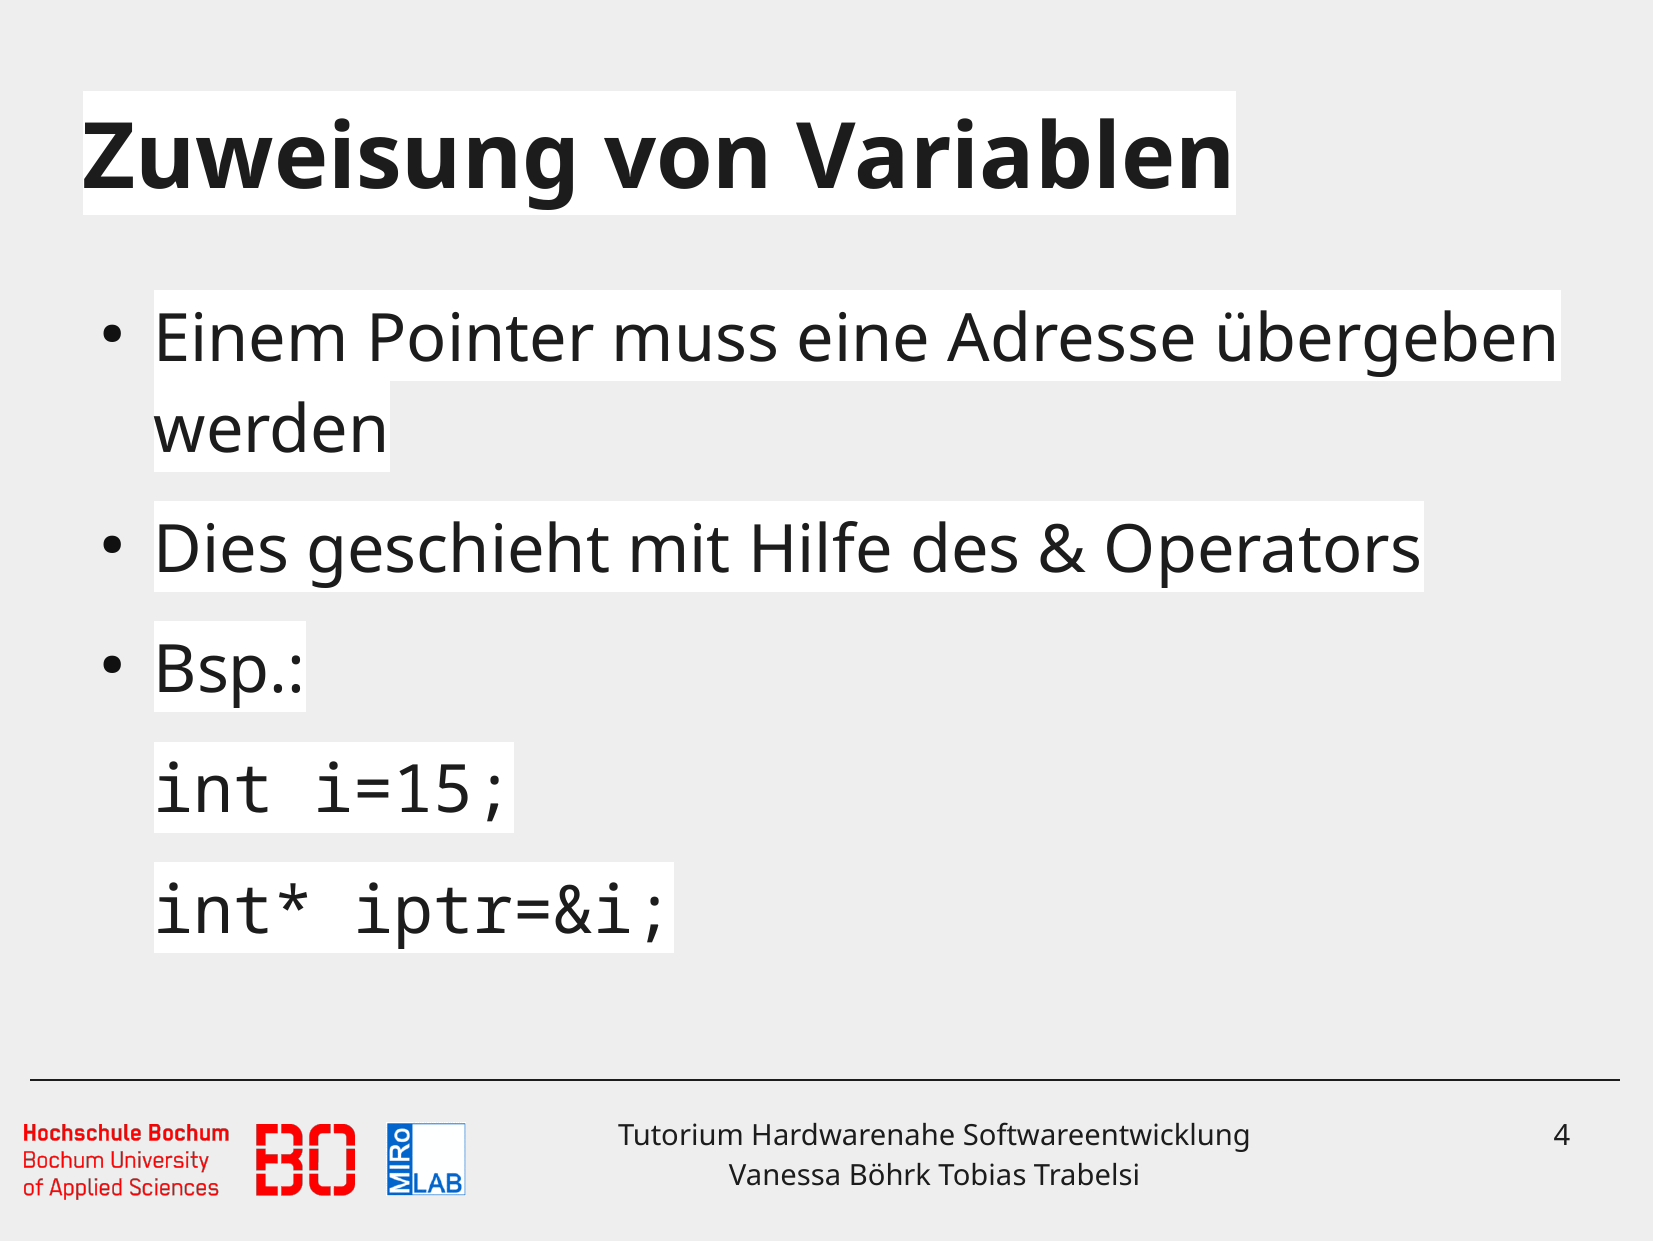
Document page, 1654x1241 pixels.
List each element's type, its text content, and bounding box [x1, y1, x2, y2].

list Einem Pointer muss eine Adresse übergeben werden Dies geschieht mit Hilfe des & Operators Bsp.: int i=15; int* iptr=&i; [82, 290, 1571, 1010]
title Zuweisung von Variablen [82, 49, 1561, 257]
picture [24, 1124, 355, 1200]
picture [386, 1122, 466, 1196]
